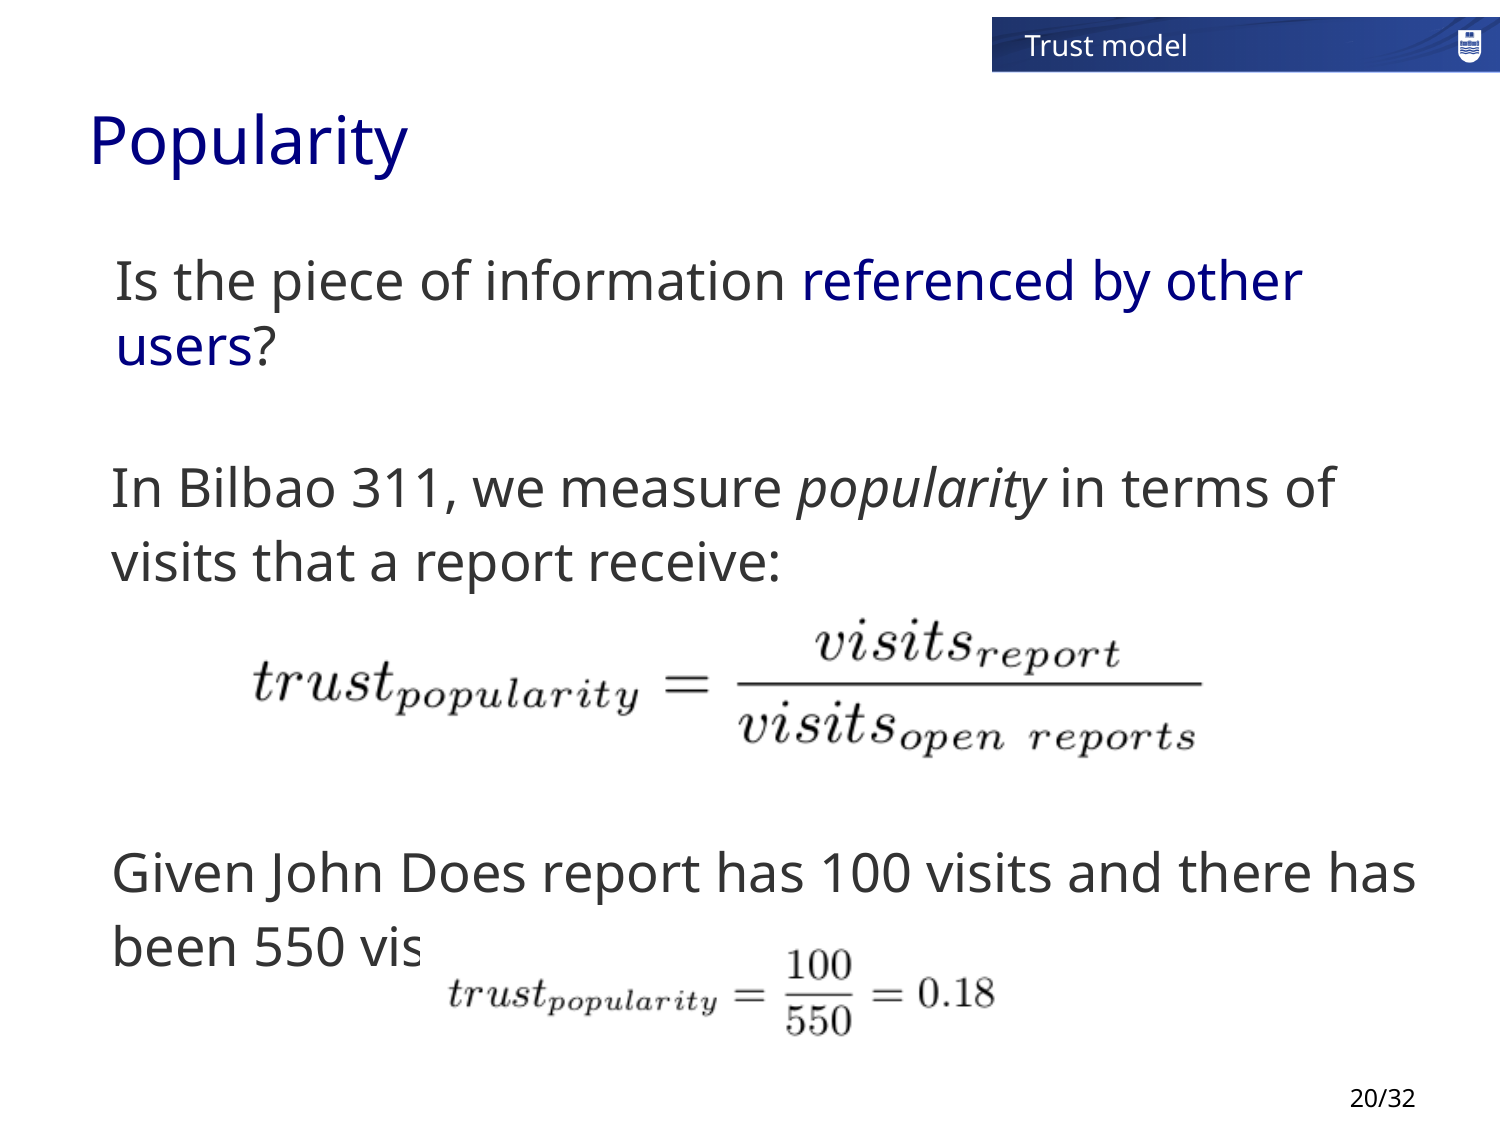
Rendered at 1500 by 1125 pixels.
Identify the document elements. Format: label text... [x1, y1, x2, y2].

list Is the piece of information referenced by other users? [100, 238, 1495, 1016]
text_box Trust model [1009, 17, 1483, 67]
text_box In Bilbao 311, we measure popularity in terms of visits that a report receive: Given John Does report has 100 visits and there has been 550 visits to all open reports... [111, 449, 1441, 999]
picture [992, 17, 1500, 73]
title Popularity [2, 99, 1365, 177]
picture [420, 921, 1028, 1054]
